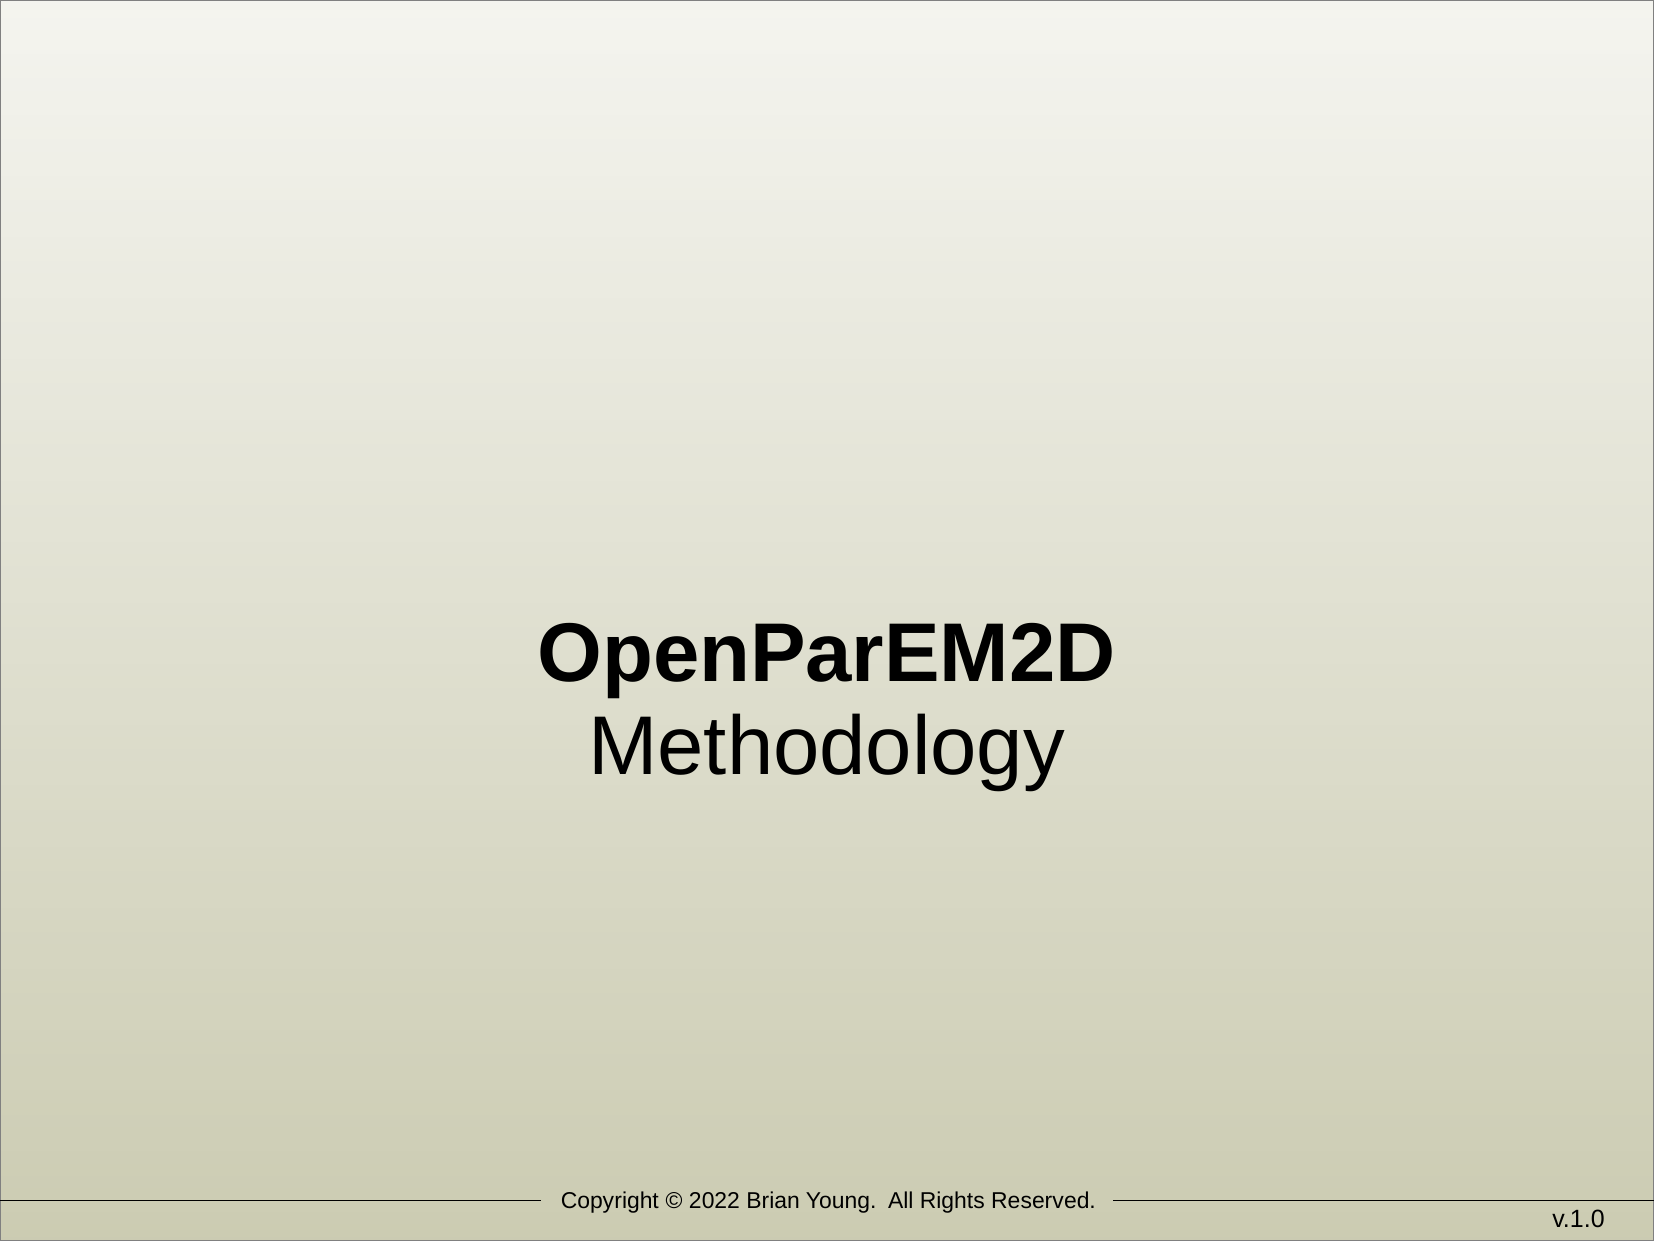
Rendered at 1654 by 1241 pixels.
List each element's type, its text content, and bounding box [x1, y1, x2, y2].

subtitle OpenParEM2D Methodology [82, 49, 1571, 1109]
text_box v.1.0 [1537, 1197, 1621, 1241]
